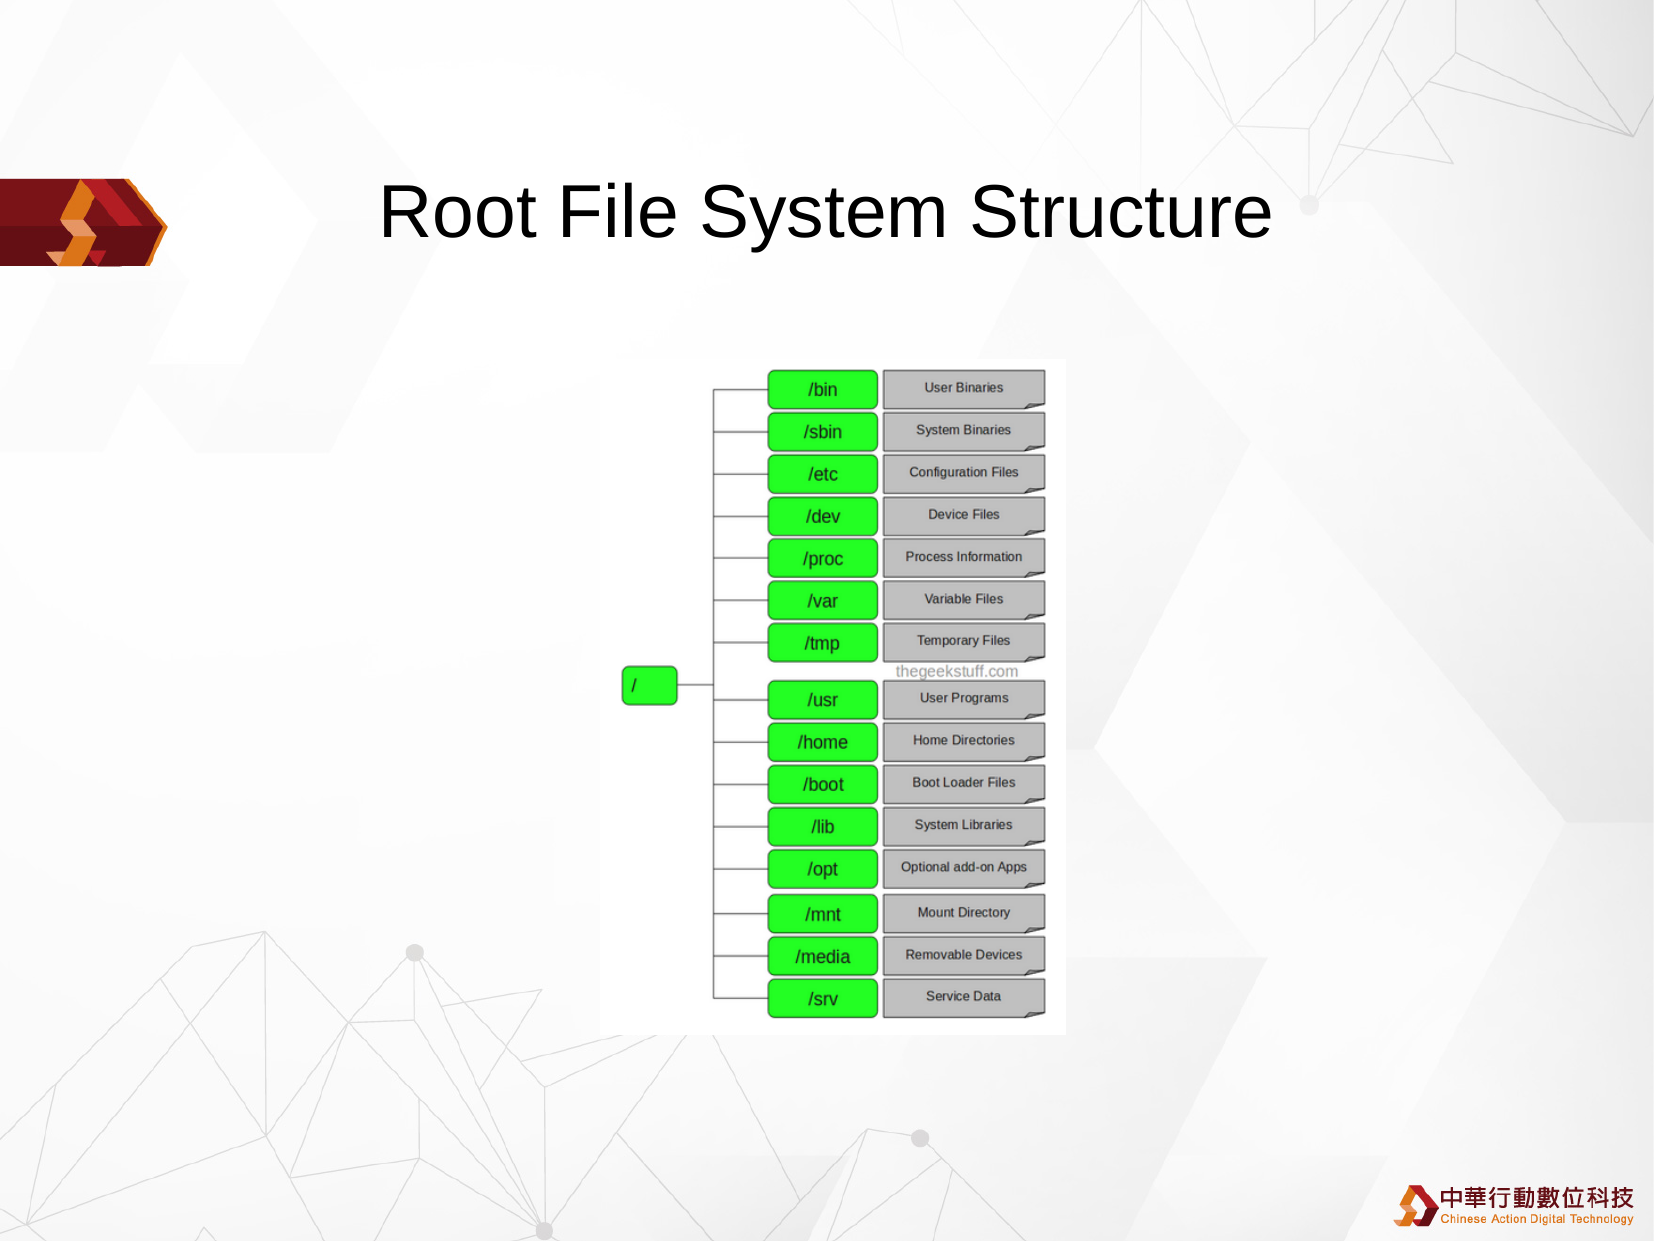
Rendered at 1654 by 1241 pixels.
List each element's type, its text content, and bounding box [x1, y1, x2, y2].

picture [0, 0, 1654, 1241]
title Root File System Structure [82, 108, 1571, 316]
